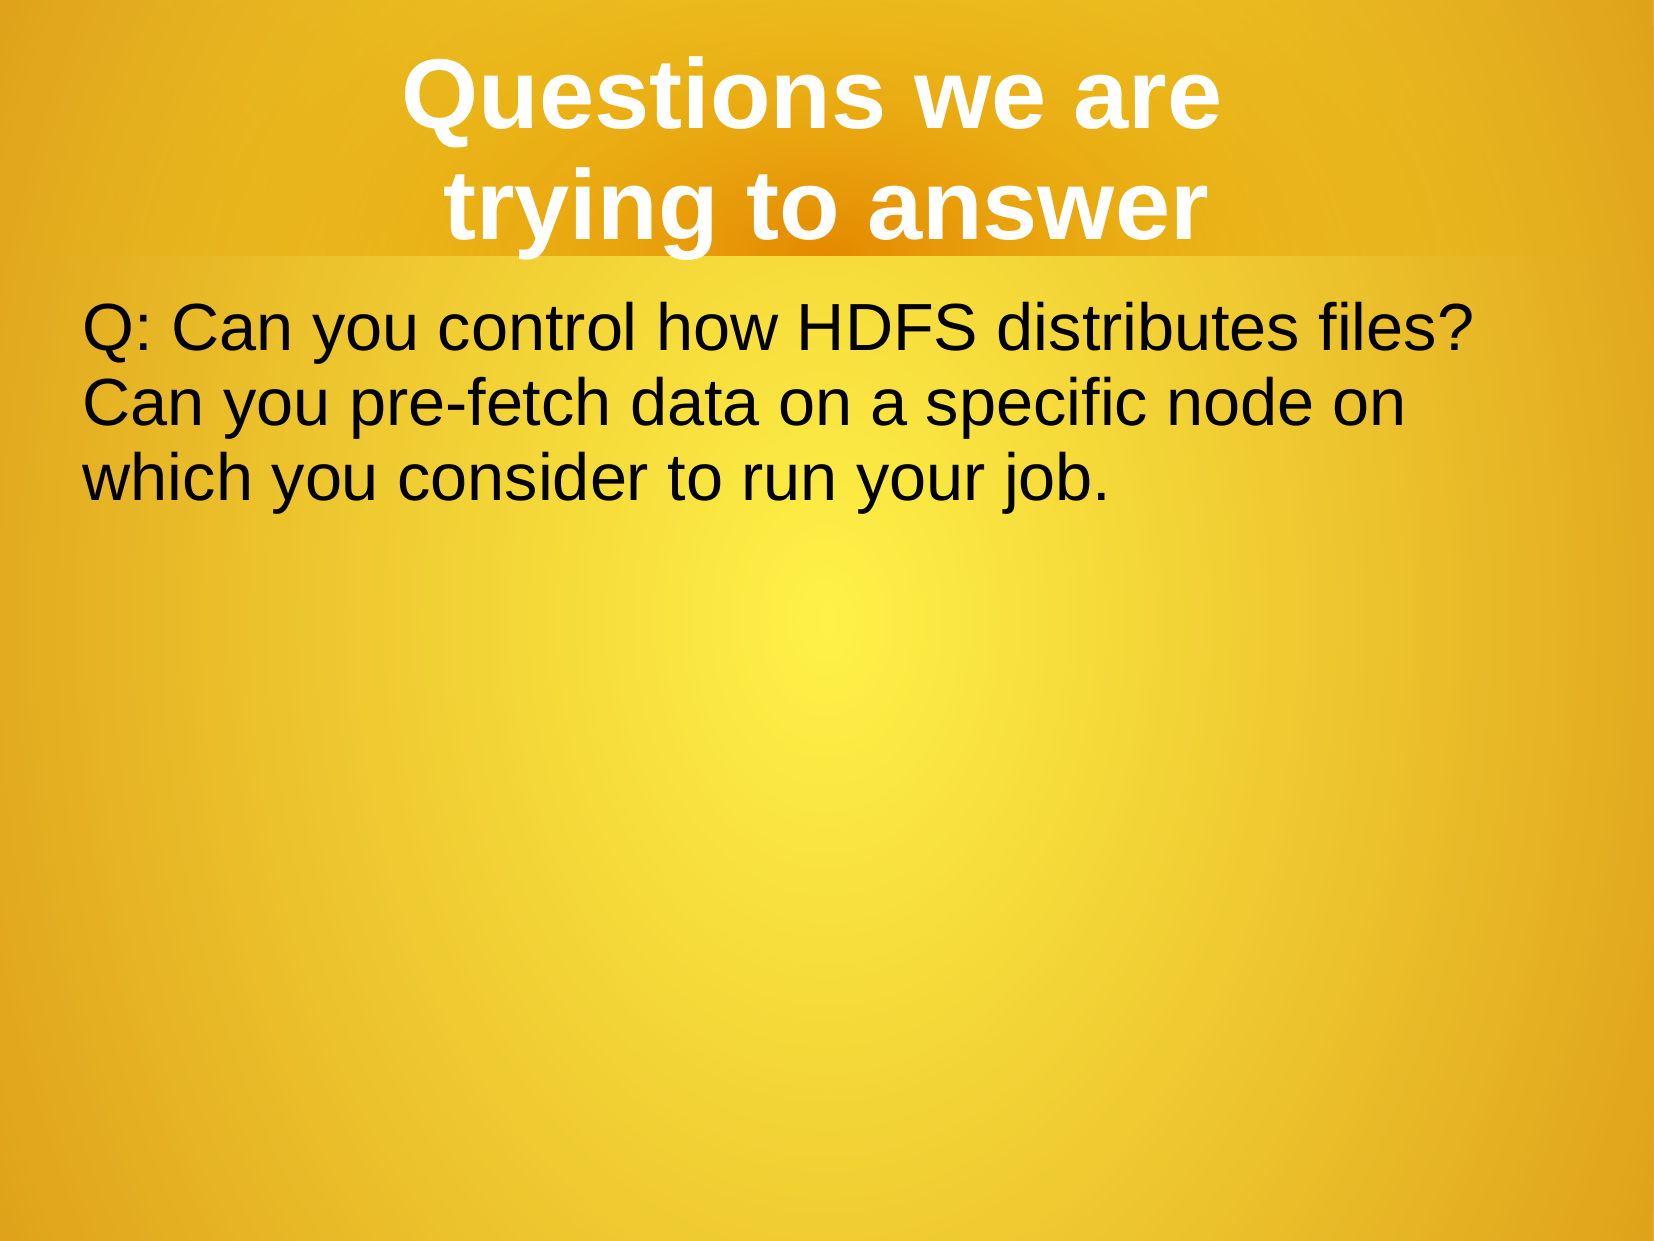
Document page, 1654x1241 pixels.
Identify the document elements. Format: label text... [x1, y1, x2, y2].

subtitle Q: Can you control how HDFS distributes files? Can you pre-fetch data on a specific node on which you consider to run your job. [82, 290, 1571, 1010]
title Questions we are trying to answer [82, 38, 1571, 261]
